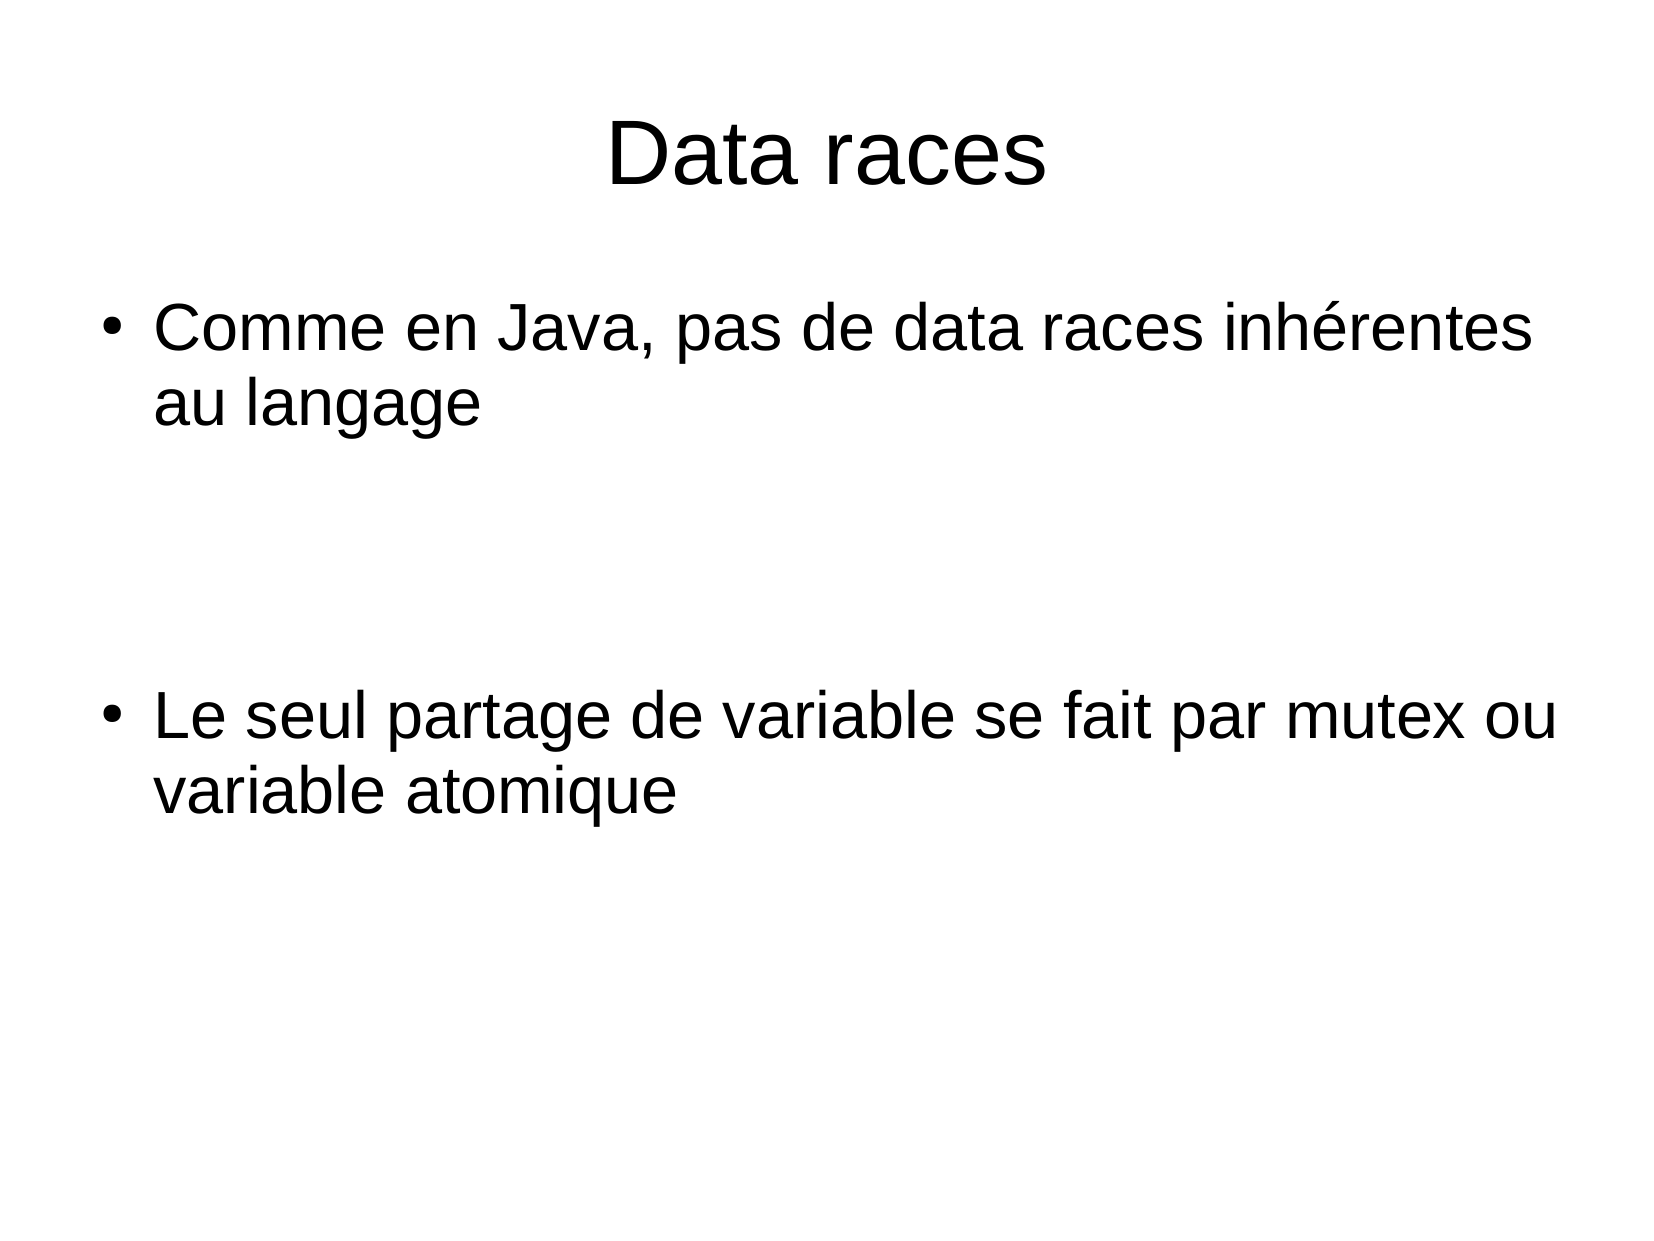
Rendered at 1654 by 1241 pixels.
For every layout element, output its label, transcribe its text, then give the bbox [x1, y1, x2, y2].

list Comme en Java, pas de data races inhérentes au langage Le seul partage de variable se fait par mutex ou variable atomique [82, 290, 1571, 1158]
title Data races [82, 49, 1571, 257]
